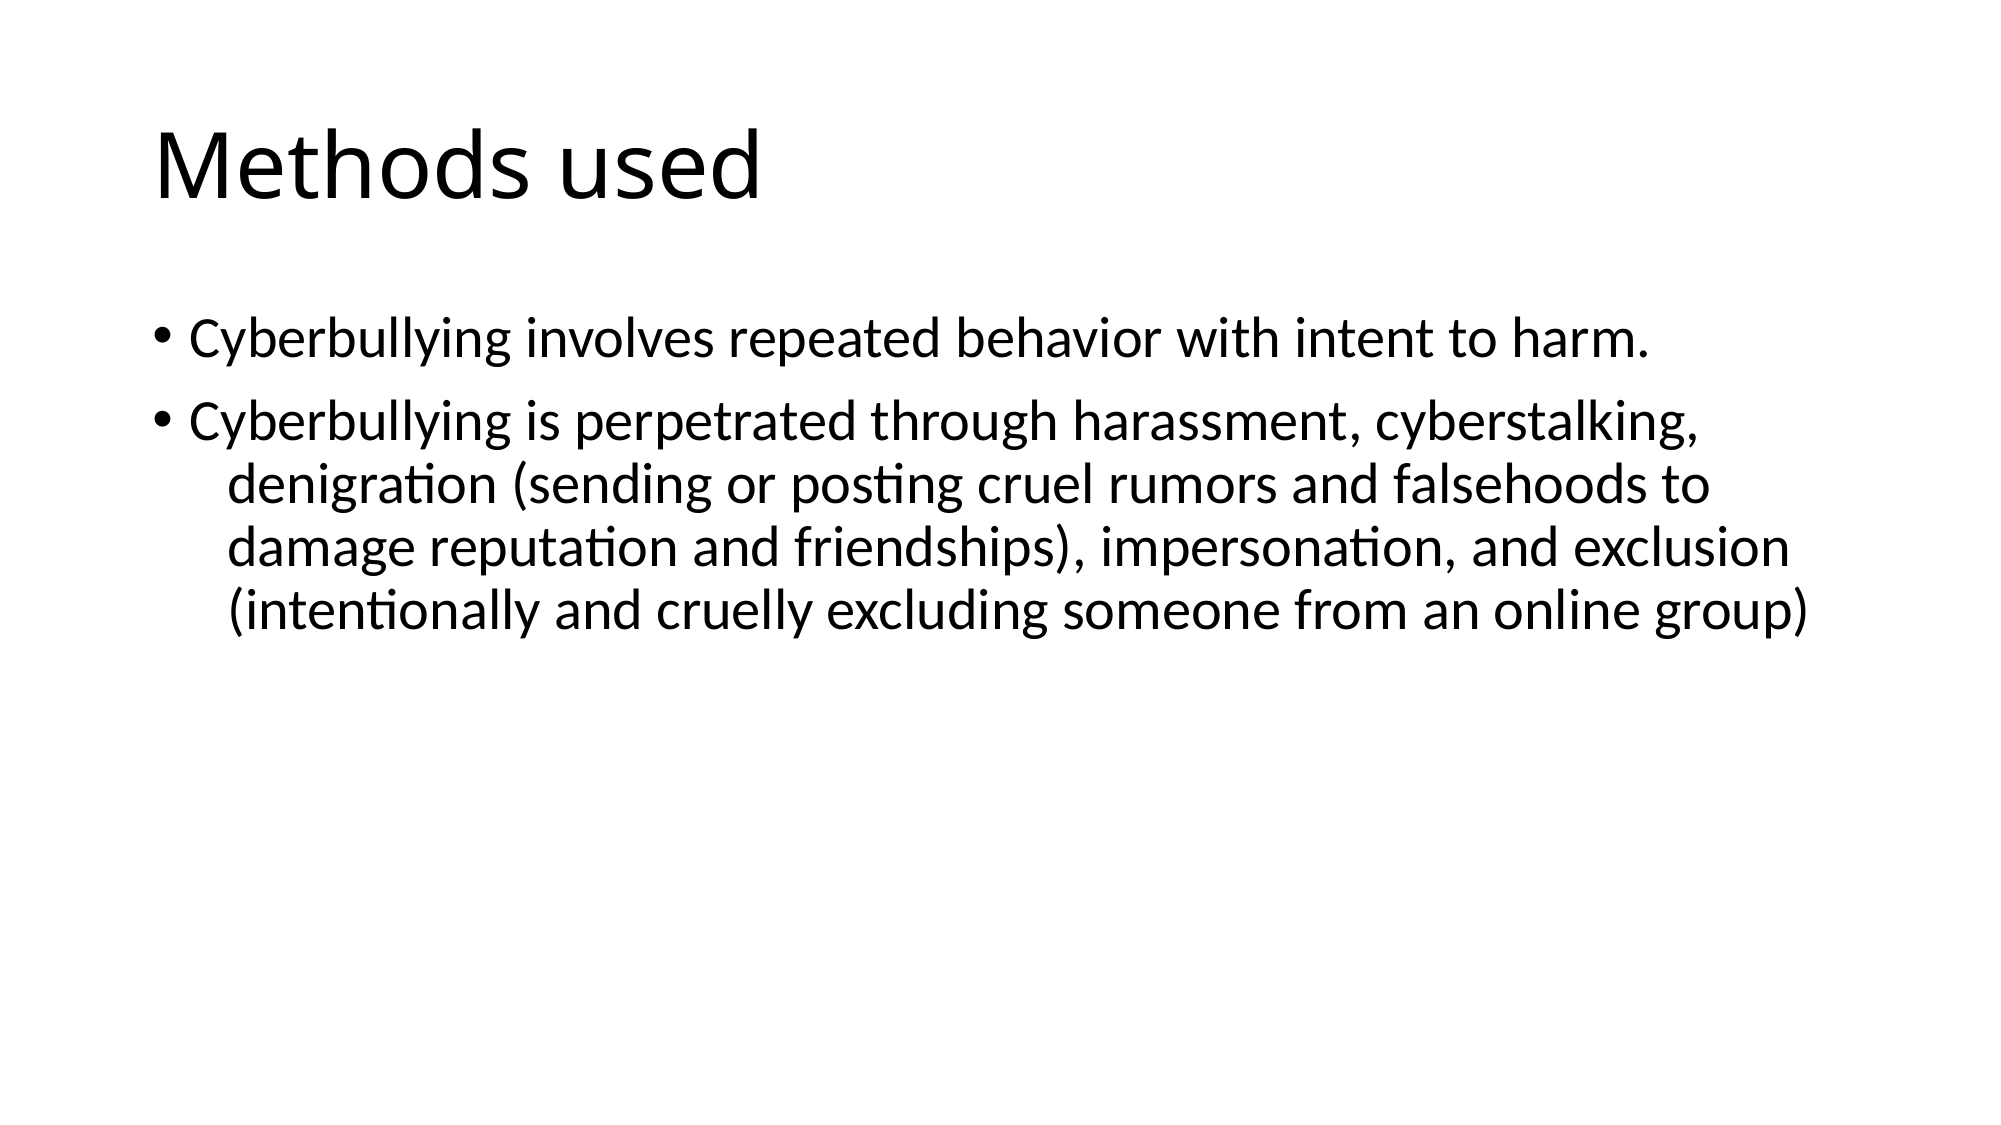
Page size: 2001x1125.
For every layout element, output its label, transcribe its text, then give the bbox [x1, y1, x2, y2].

list Cyberbullying involves repeated behavior with intent to harm. Cyberbullying is perpetrated through harassment, cyberstalking, denigration (sending or posting cruel rumors and falsehoods to damage reputation and friendships), impersonation, and exclusion (intentionally and cruelly excluding someone from an online group) [137, 299, 1863, 1014]
title Methods used [137, 59, 1863, 278]
